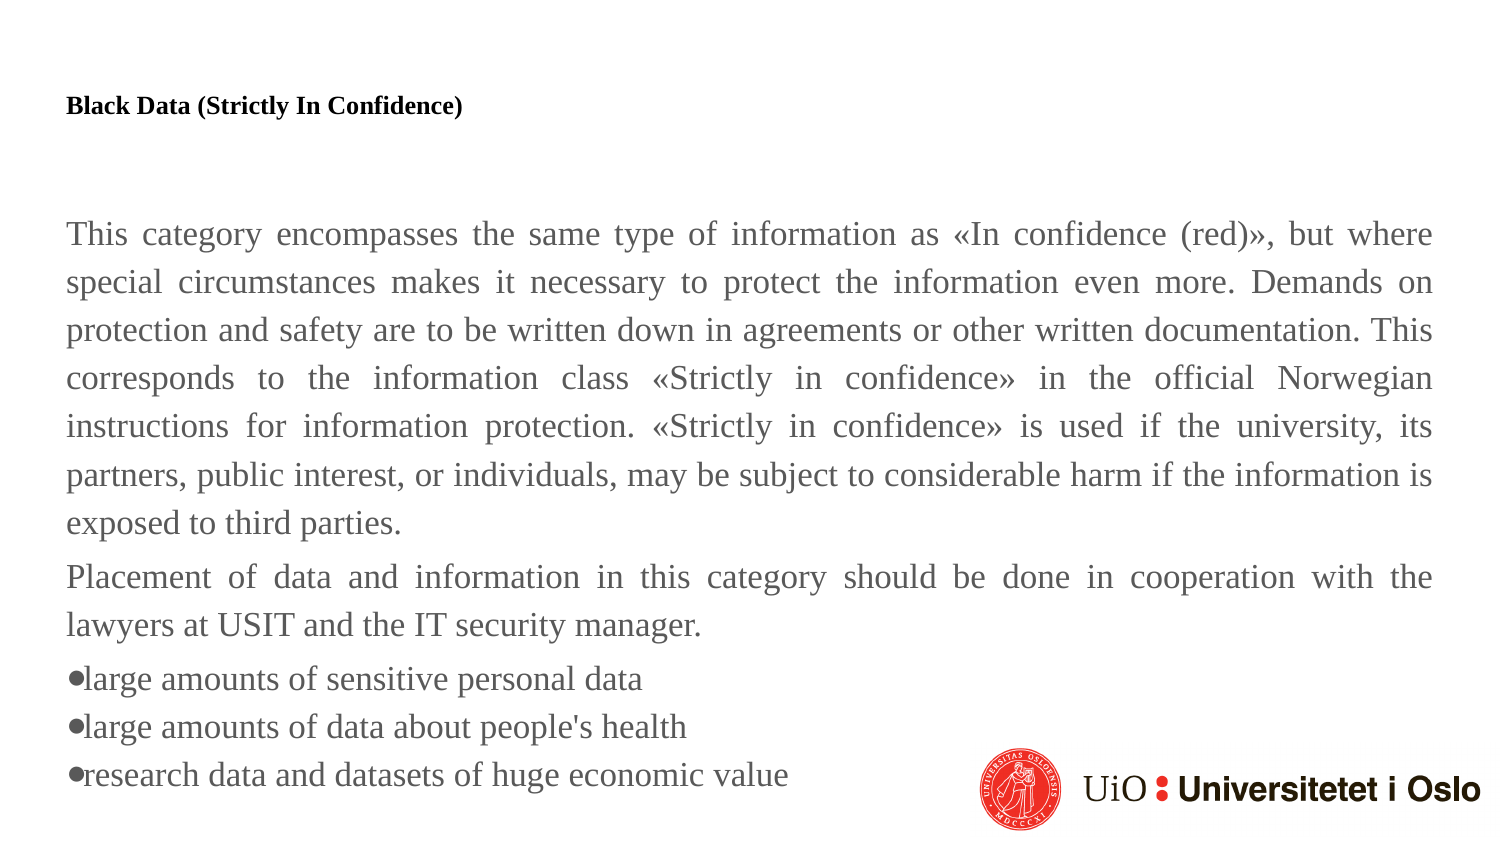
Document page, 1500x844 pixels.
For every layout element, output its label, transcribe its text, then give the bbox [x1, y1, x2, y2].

title Black Data (Strictly In Confidence) [51, 72, 1449, 167]
list This category encompasses the same type of information as «In confidence (red)», but where special circumstances makes it necessary to protect the information even more. Demands on protection and safety are to be written down in agreements or other written documentation. This corresponds to the information class «Strictly in confidence» in the official Norwegian instructions for information protection. «Strictly in confidence» is used if the university, its partners, public interest, or individuals, may be subject to considerable harm if the information is exposed to third parties. Placement of data and information in this category should be done in cooperation with the lawyers at USIT and the IT security manager. large amounts of sensitive personal data large amounts of data about people's health research data and datasets of huge economic value [51, 189, 1449, 824]
picture [970, 742, 1500, 837]
